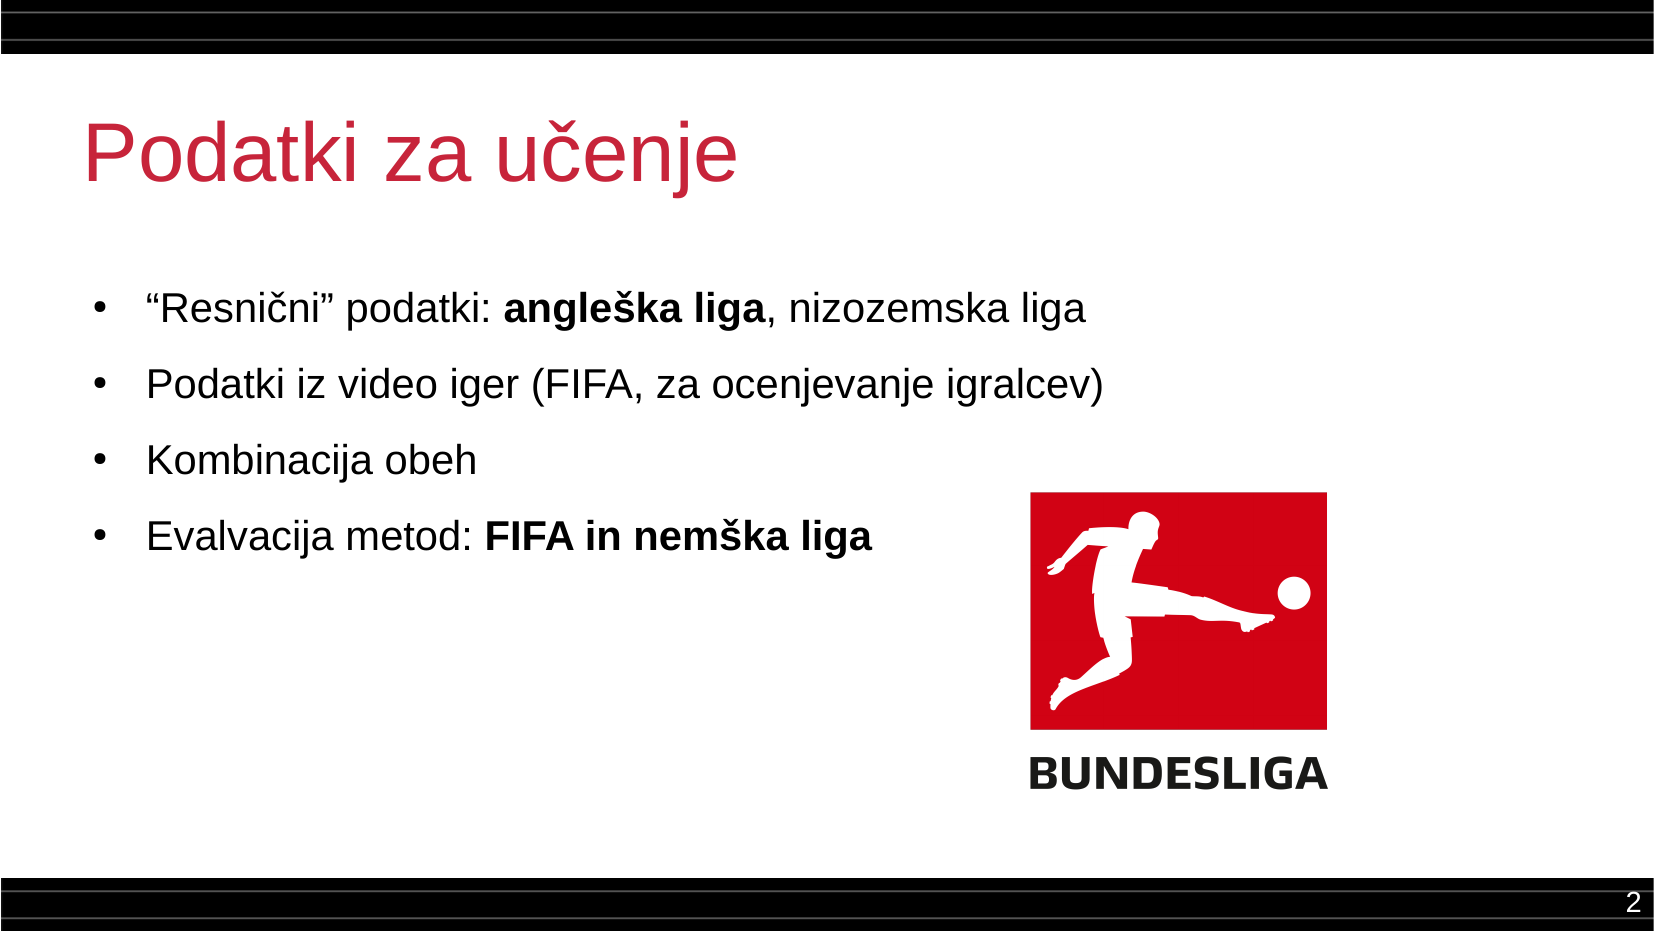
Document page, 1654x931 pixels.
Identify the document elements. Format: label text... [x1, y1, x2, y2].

list “Resnični” podatki: angleška liga, nizozemska liga Podatki iz video iger (FIFA, za ocenjevanje igralcev) Kombinacija obeh Evalvacija metod: FIFA in nemška liga [75, 208, 1564, 788]
picture [1, 0, 1654, 54]
picture [1, 878, 1654, 931]
title Podatki za učenje [82, 75, 1571, 231]
picture [1028, 490, 1329, 791]
